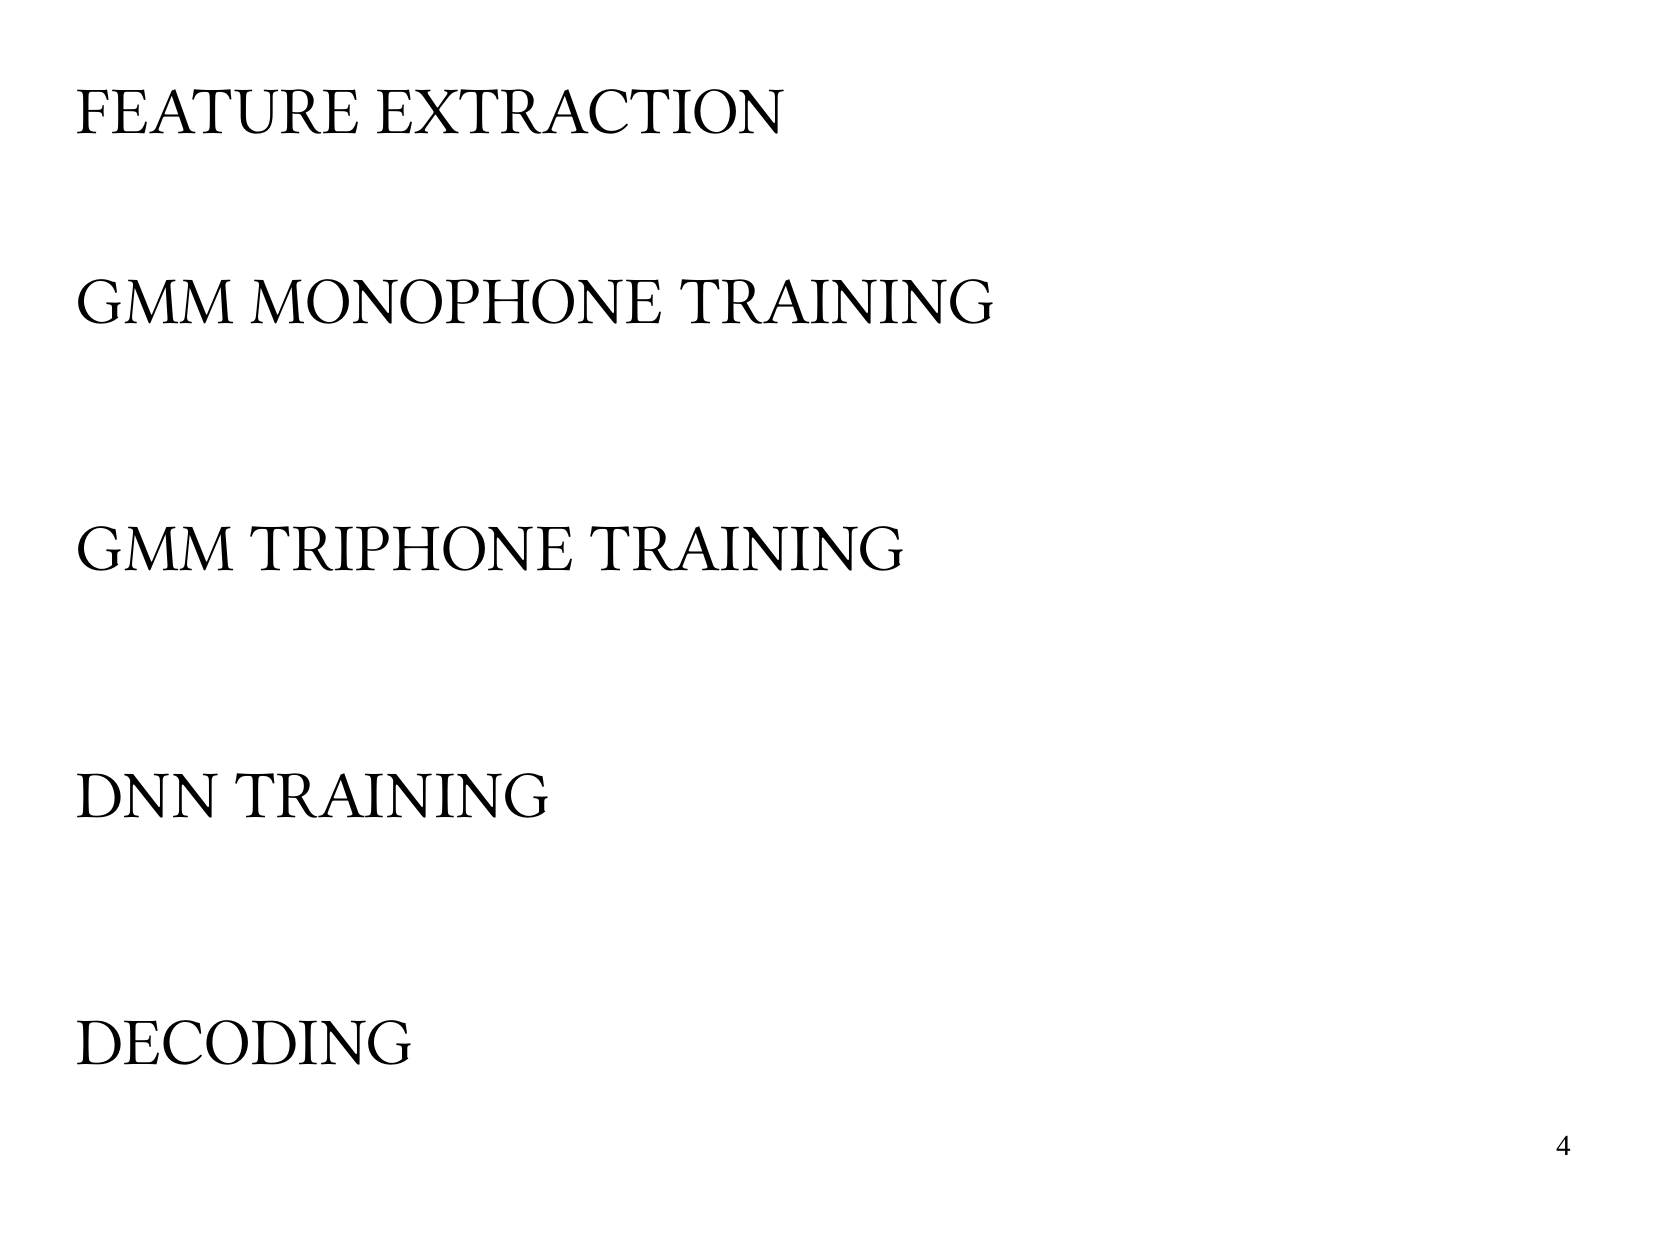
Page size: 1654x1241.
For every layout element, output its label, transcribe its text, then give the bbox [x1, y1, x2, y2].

subtitle FEATURE EXTRACTION GMM MONOPHONE TRAINING GMM TRIPHONE TRAINING DNN TRAINING DECODING [60, 72, 1549, 1216]
